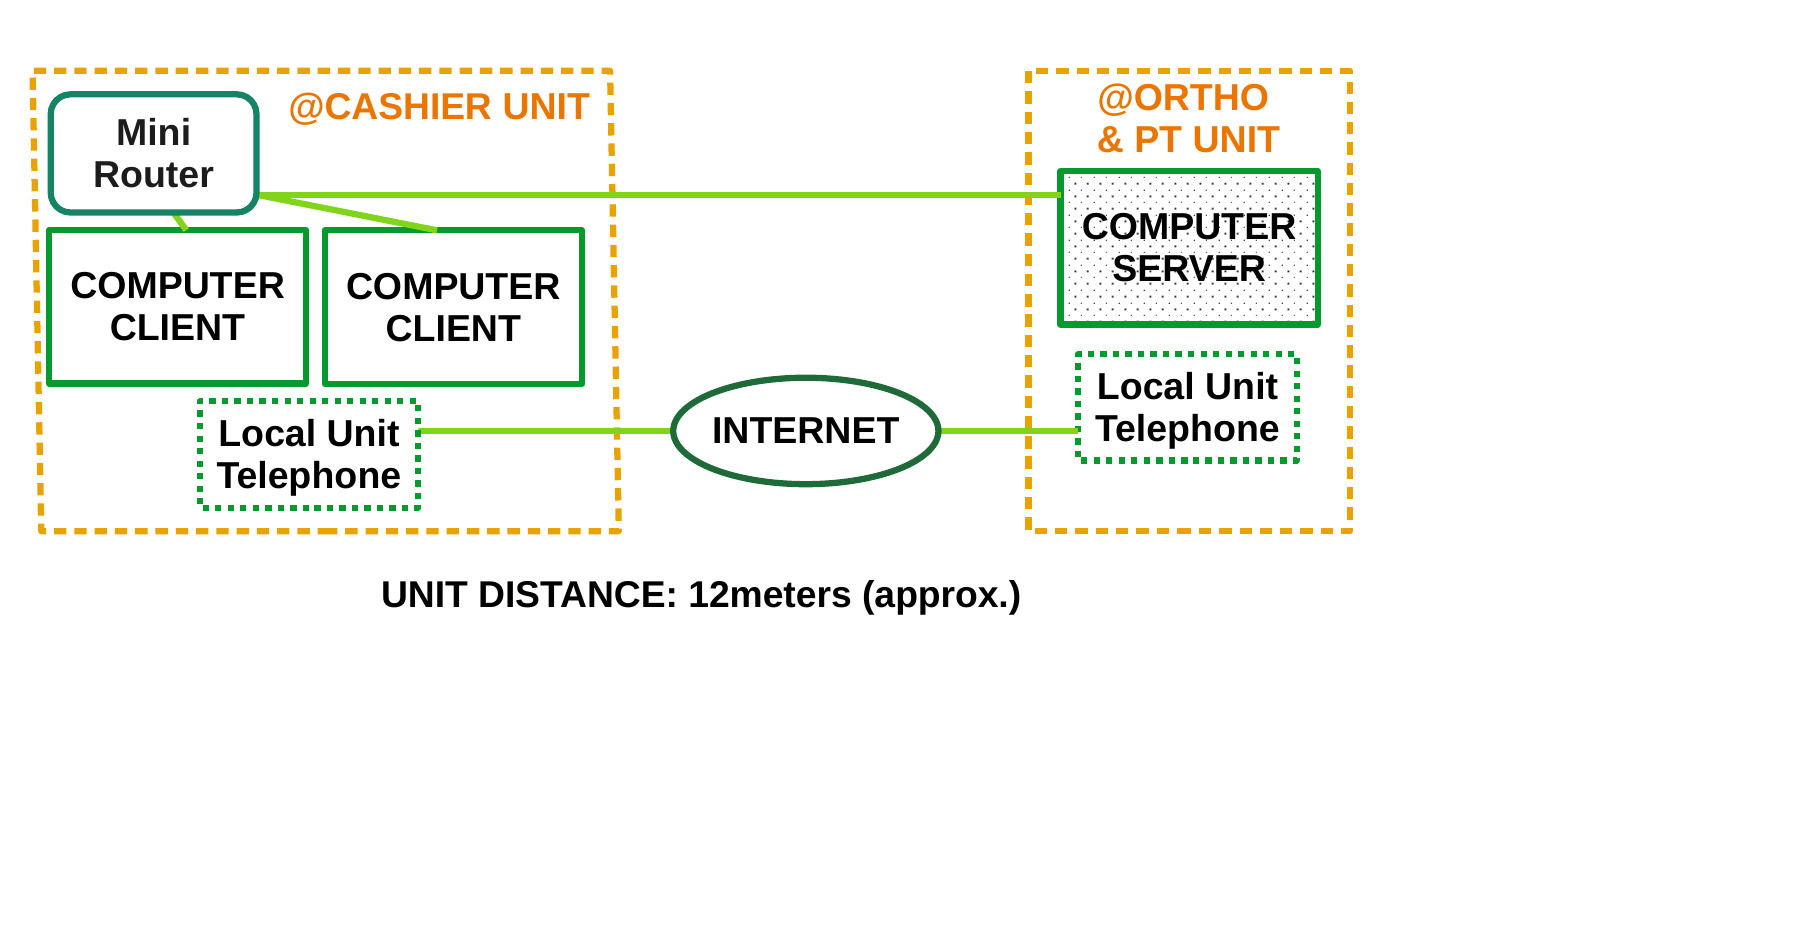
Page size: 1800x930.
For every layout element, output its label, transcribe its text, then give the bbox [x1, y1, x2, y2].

text_box @CASHIER UNIT [277, 52, 602, 160]
text_box COMPUTER CLIENT [49, 230, 307, 384]
text_box COMPUTER SERVER [1060, 170, 1318, 325]
text_box Local Unit Telephone [199, 401, 419, 508]
text_box Local Unit Telephone [1078, 354, 1297, 461]
text_box @ORTHO & PT UNIT [1082, 70, 1295, 166]
text_box COMPUTER CLIENT [324, 230, 582, 384]
text_box INTERNET [673, 377, 939, 485]
text_box UNIT DISTANCE: 12meters (approx.) [366, 566, 1177, 664]
text_box Mini Router [50, 94, 257, 213]
